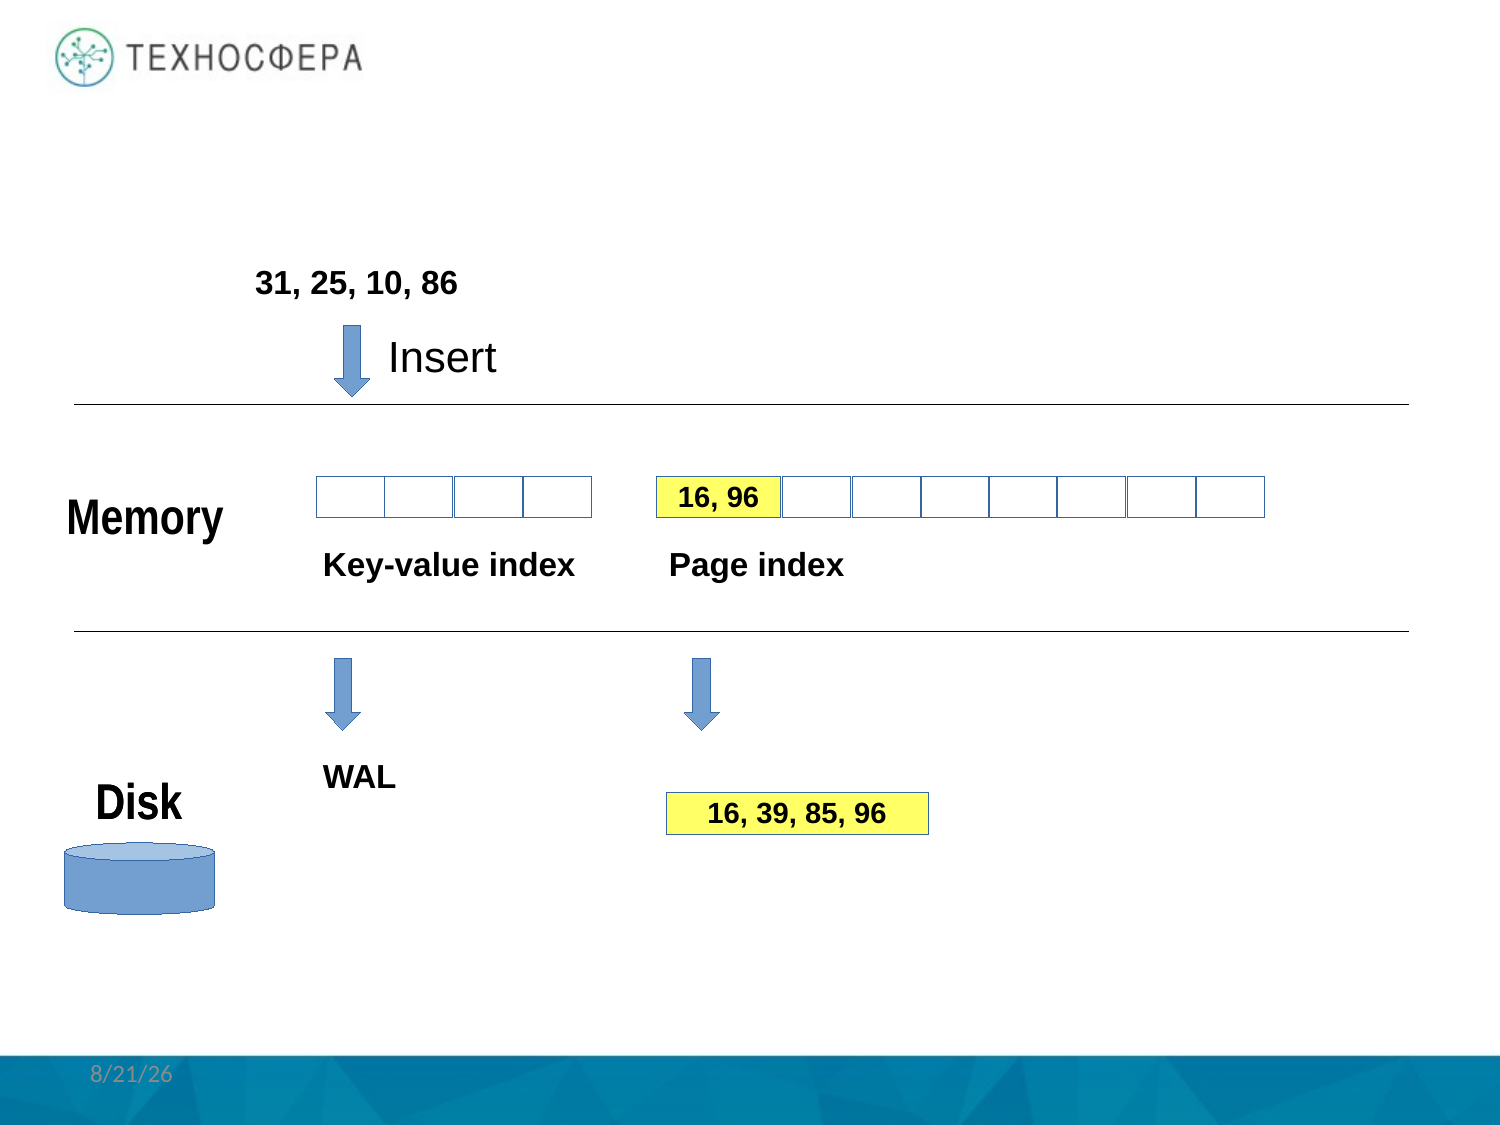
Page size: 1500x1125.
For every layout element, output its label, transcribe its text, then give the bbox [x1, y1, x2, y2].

text_box Page index [654, 538, 948, 600]
text_box 31, 25, 10, 86 [240, 257, 474, 318]
text_box 2 [64, 846, 215, 861]
text_box [684, 658, 720, 731]
text_box 16, 96 [656, 476, 781, 518]
text_box [334, 325, 370, 397]
text_box Memory [51, 480, 293, 565]
text_box [64, 853, 215, 915]
text_box Disk [80, 765, 244, 850]
text_box Key-value index [308, 538, 602, 600]
text_box Insert [373, 325, 512, 391]
picture [0, 0, 1500, 1057]
text_box WAL [308, 751, 456, 812]
text_box 16, 39, 85, 96 [666, 792, 929, 835]
text_box [325, 658, 361, 731]
